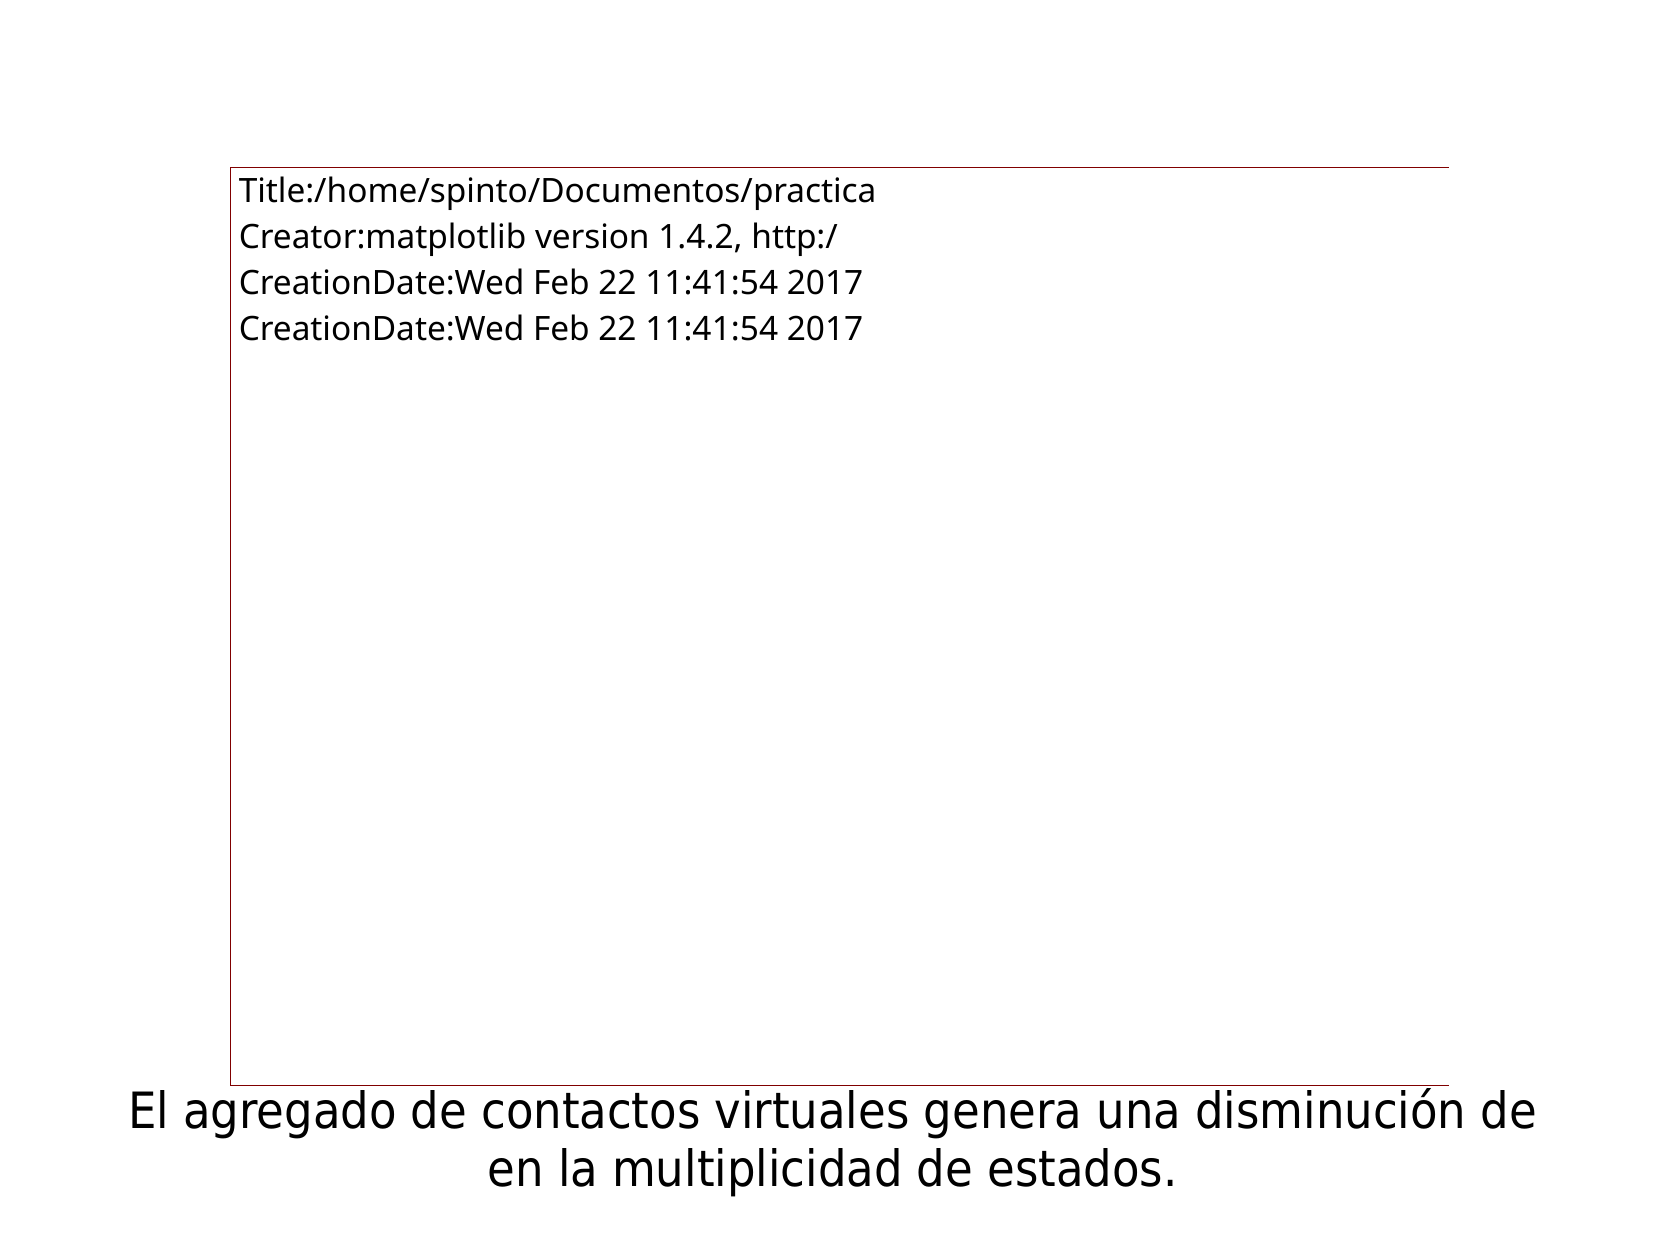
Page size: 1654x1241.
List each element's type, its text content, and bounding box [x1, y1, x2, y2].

picture [228, 164, 1449, 1074]
text_box El agregado de contactos virtuales genera una disminución de en la multiplicidad de estados. [106, 1074, 1560, 1207]
